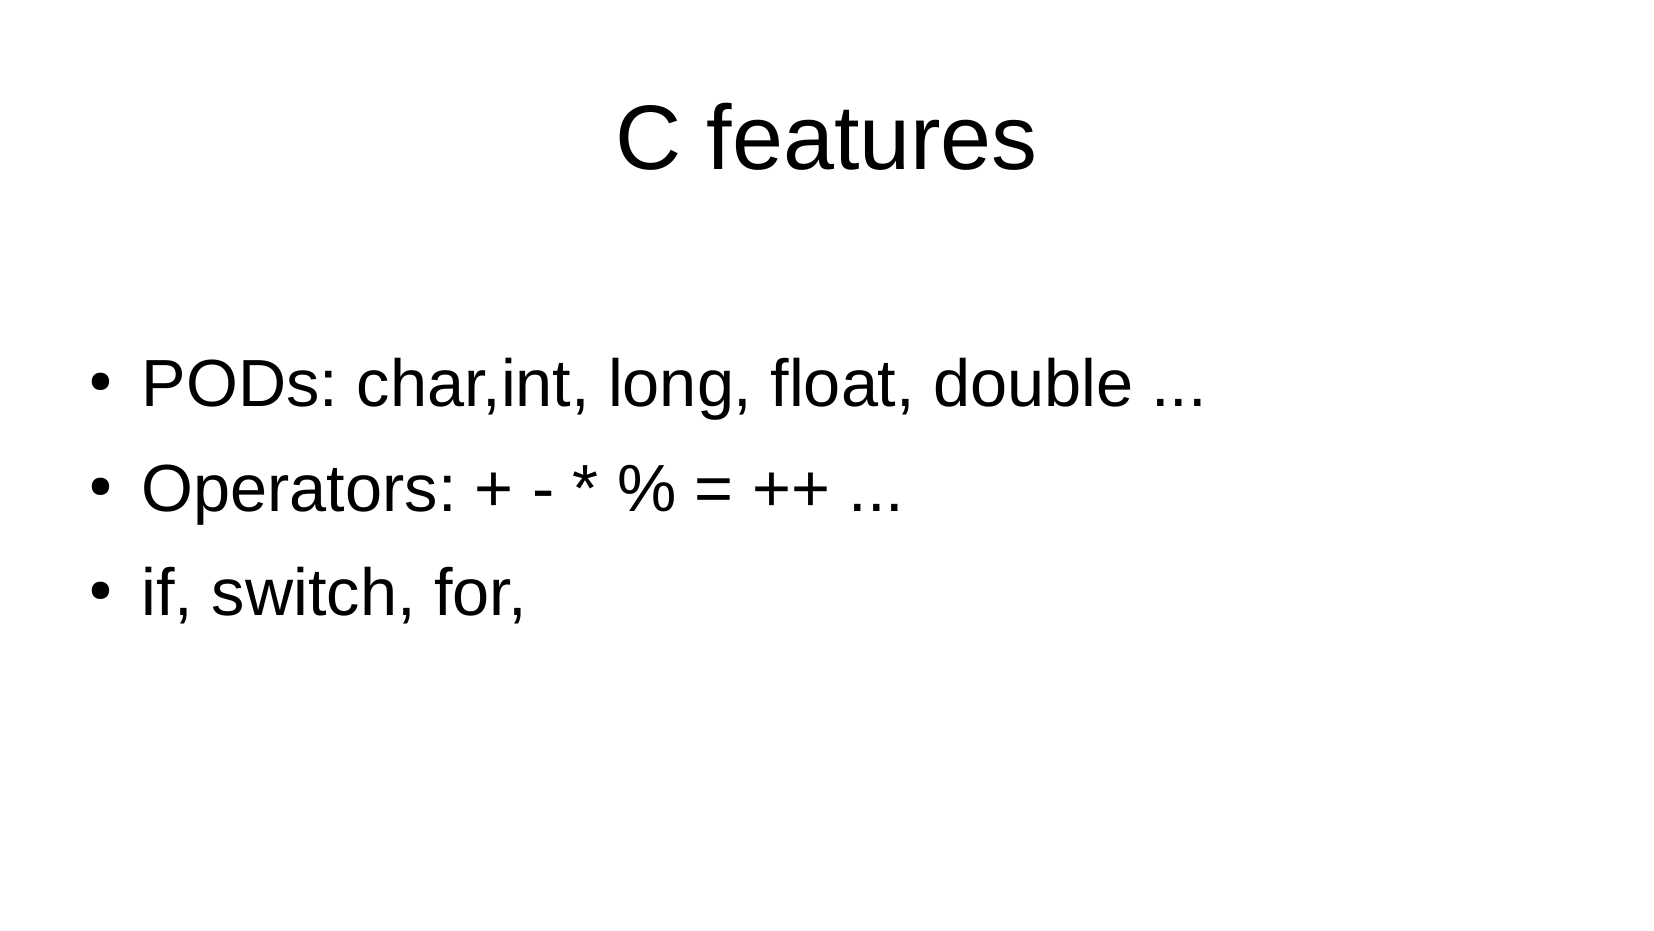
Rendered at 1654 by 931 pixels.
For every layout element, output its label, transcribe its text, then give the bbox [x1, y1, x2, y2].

list PODs: char,int, long, float, double ... Operators: + - * % = ++ ... if, switch, for, [70, 346, 1560, 886]
title C features [82, 86, 1571, 292]
